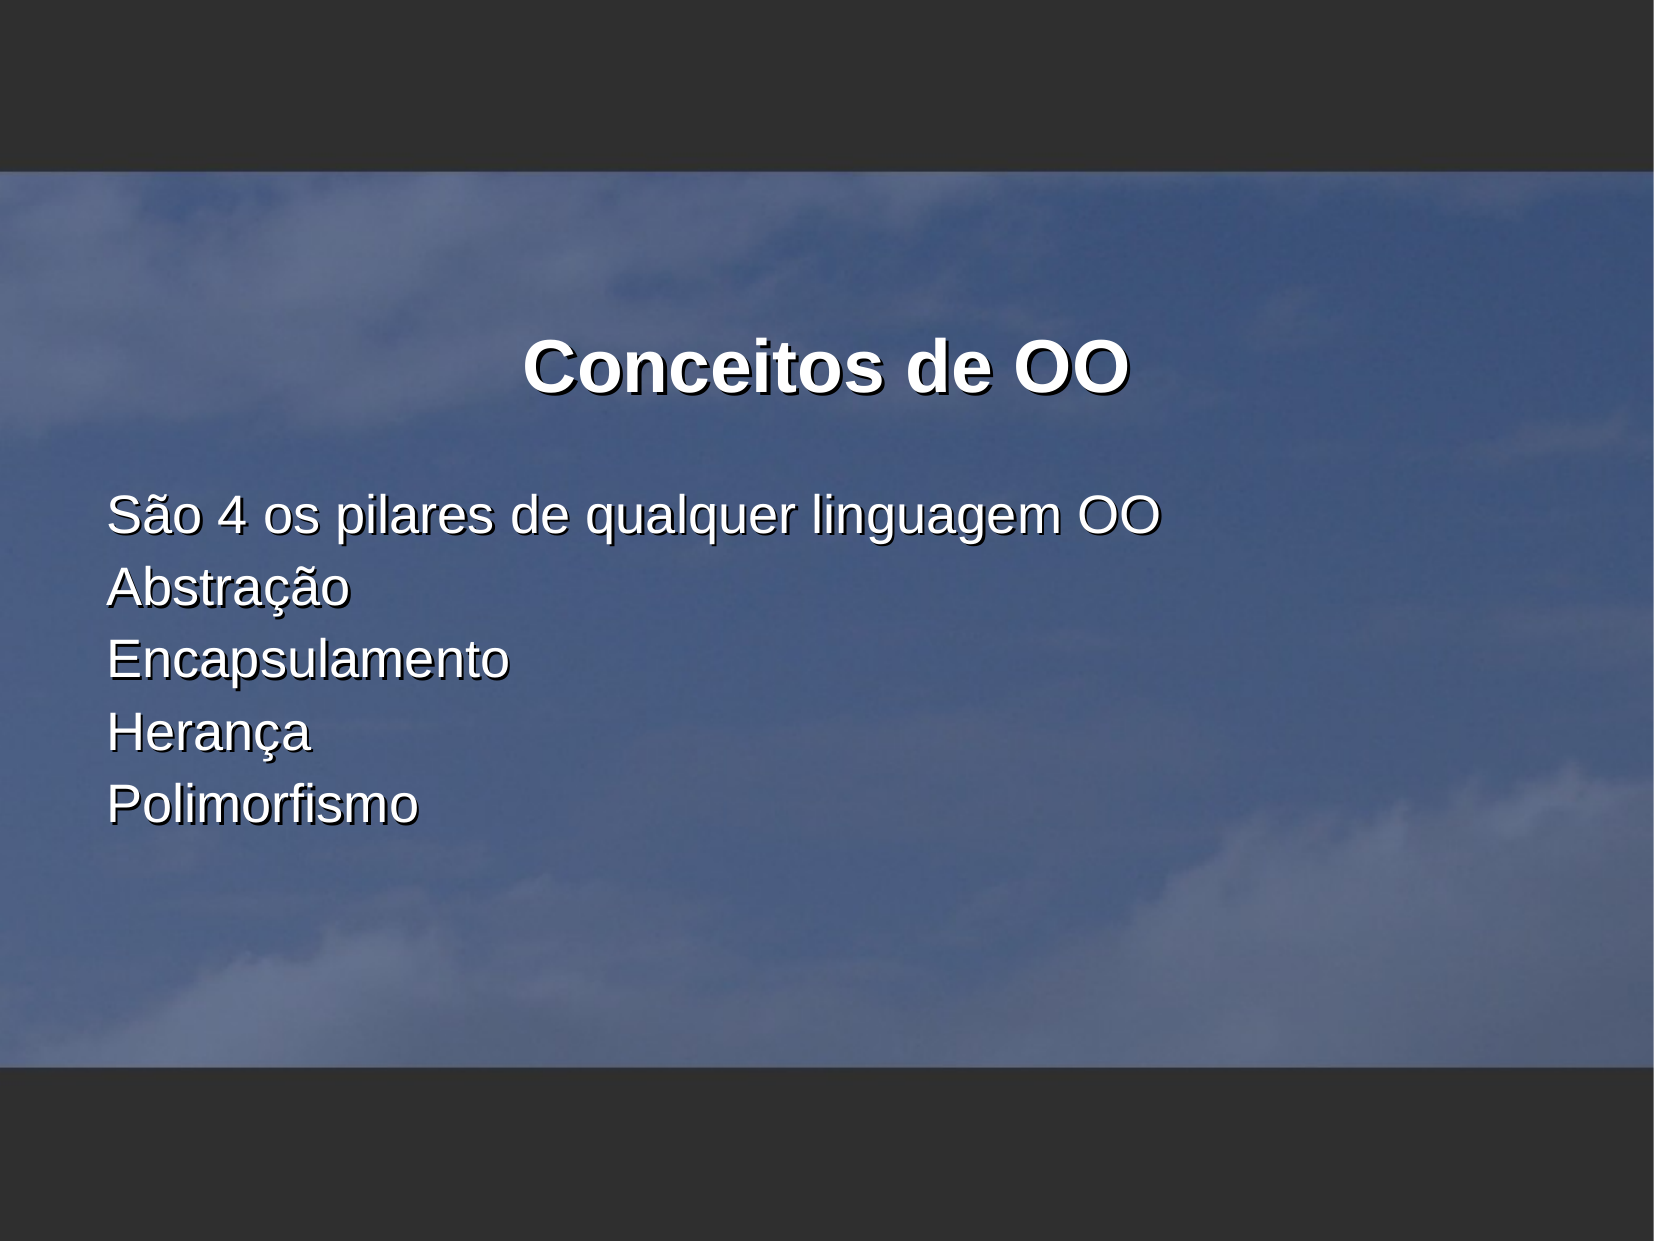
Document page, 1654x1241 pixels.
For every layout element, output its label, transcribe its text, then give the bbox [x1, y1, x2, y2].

picture [0, 0, 1654, 1241]
title Conceitos de OO [88, 284, 1565, 448]
list São 4 os pilares de qualquer linguagem OO Abstração Encapsulamento Herança Polimorfismo [88, 484, 1565, 835]
